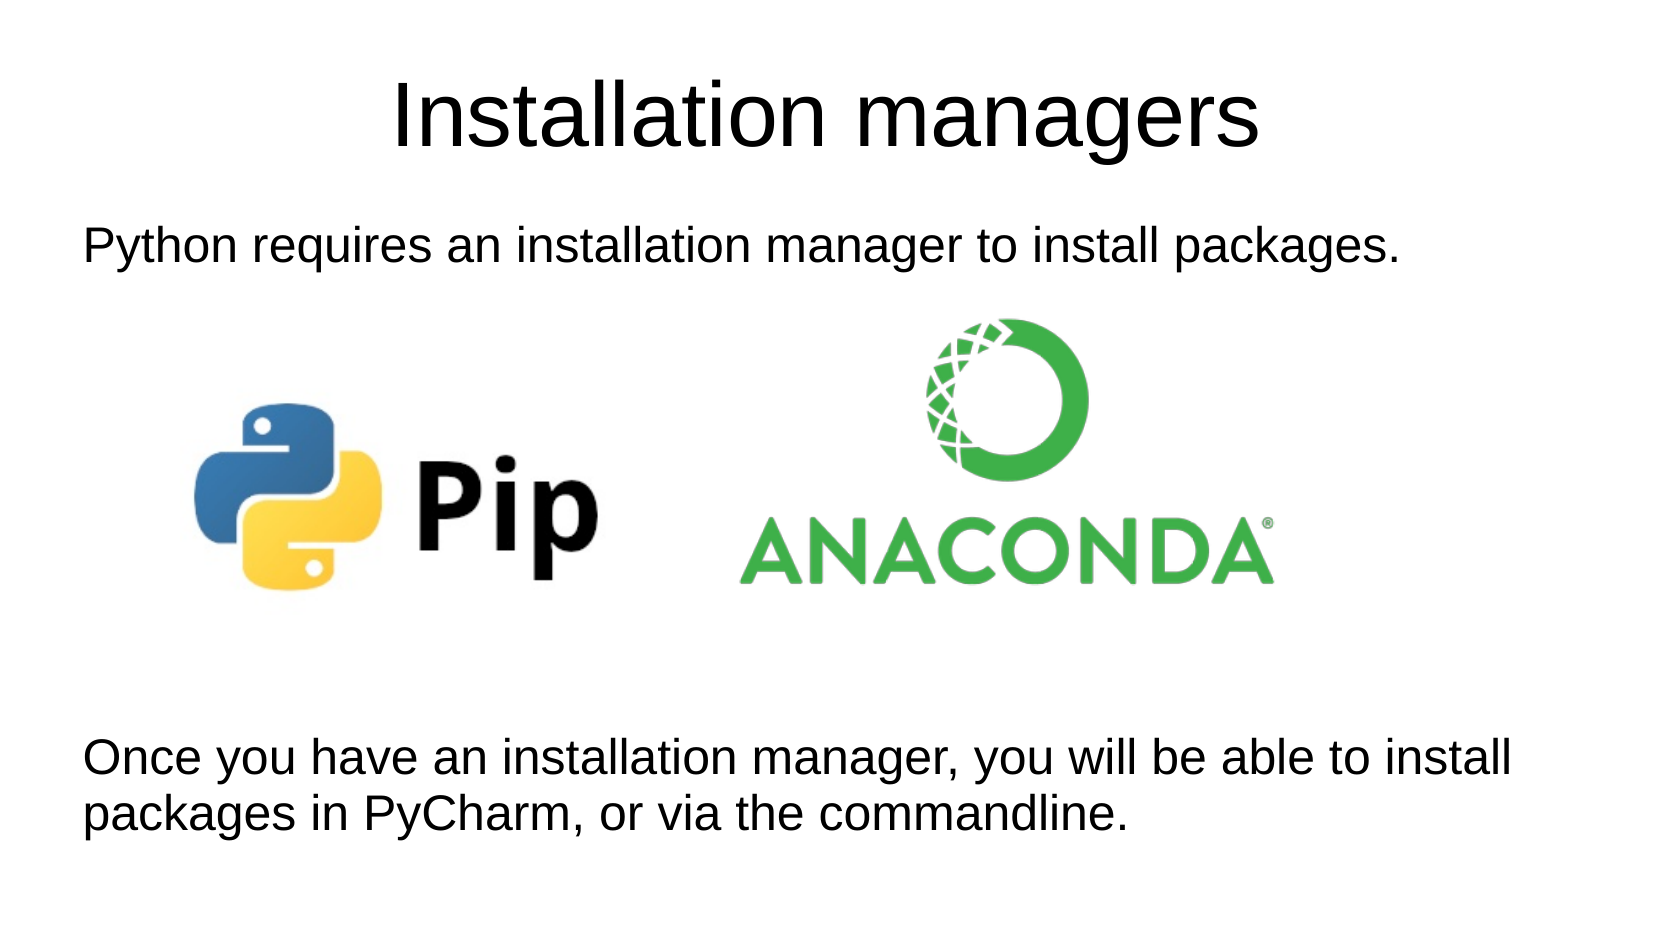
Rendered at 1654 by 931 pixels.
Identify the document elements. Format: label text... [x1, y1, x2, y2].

picture [735, 314, 1284, 589]
title Installation managers [82, 37, 1571, 193]
list Python requires an installation manager to install packages. Once you have an installation manager, you will be able to install packages in PyCharm, or via the commandline. [82, 217, 1571, 856]
picture [180, 371, 615, 619]
